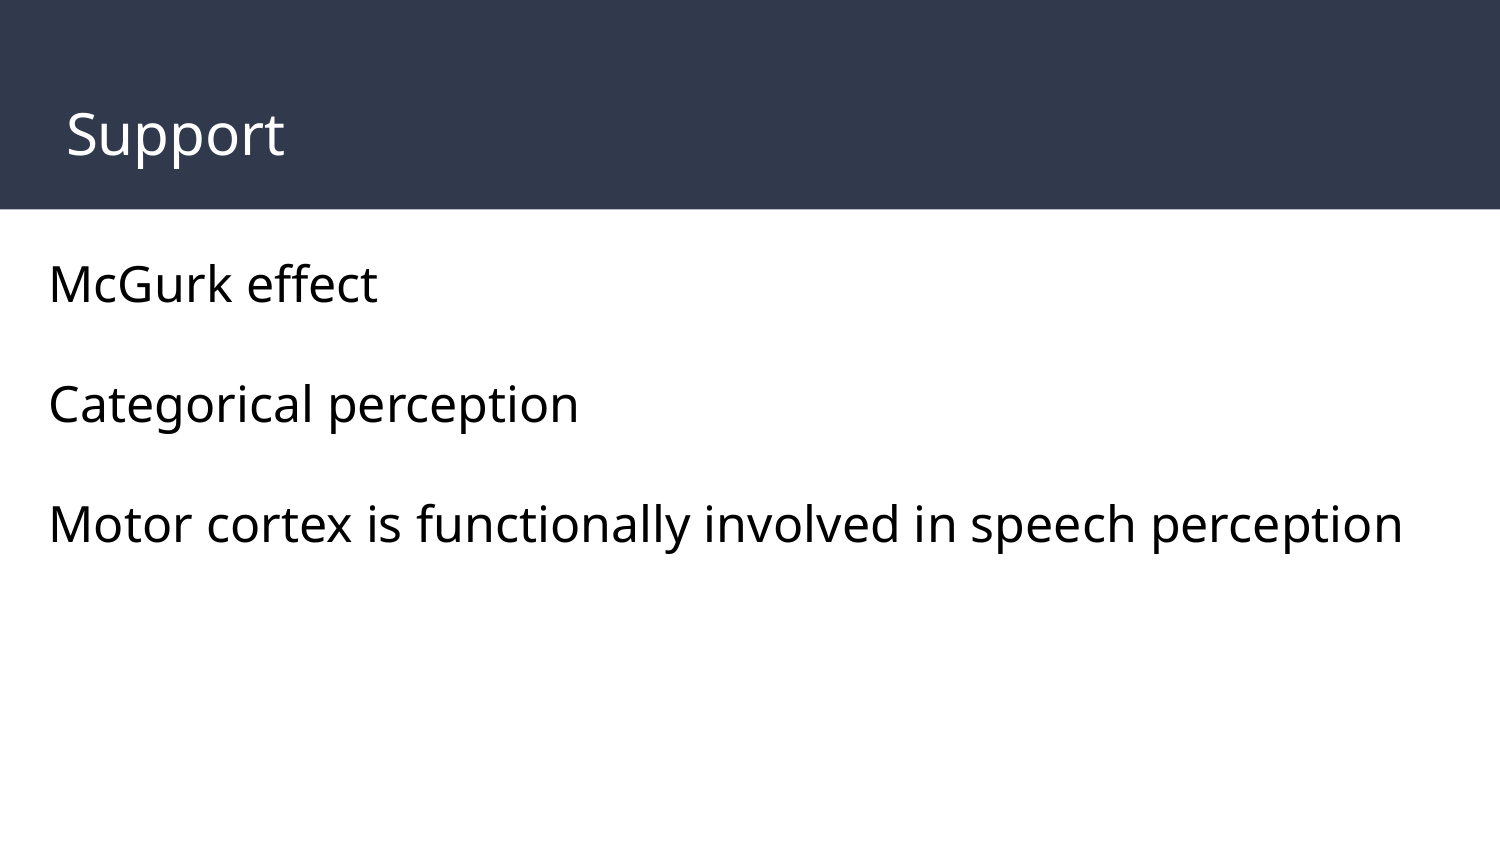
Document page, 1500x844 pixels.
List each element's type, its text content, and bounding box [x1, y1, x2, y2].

text_box McGurk effect Categorical perception Motor cortex is functionally involved in speech perception [33, 237, 1466, 808]
title Support [51, 82, 1449, 185]
